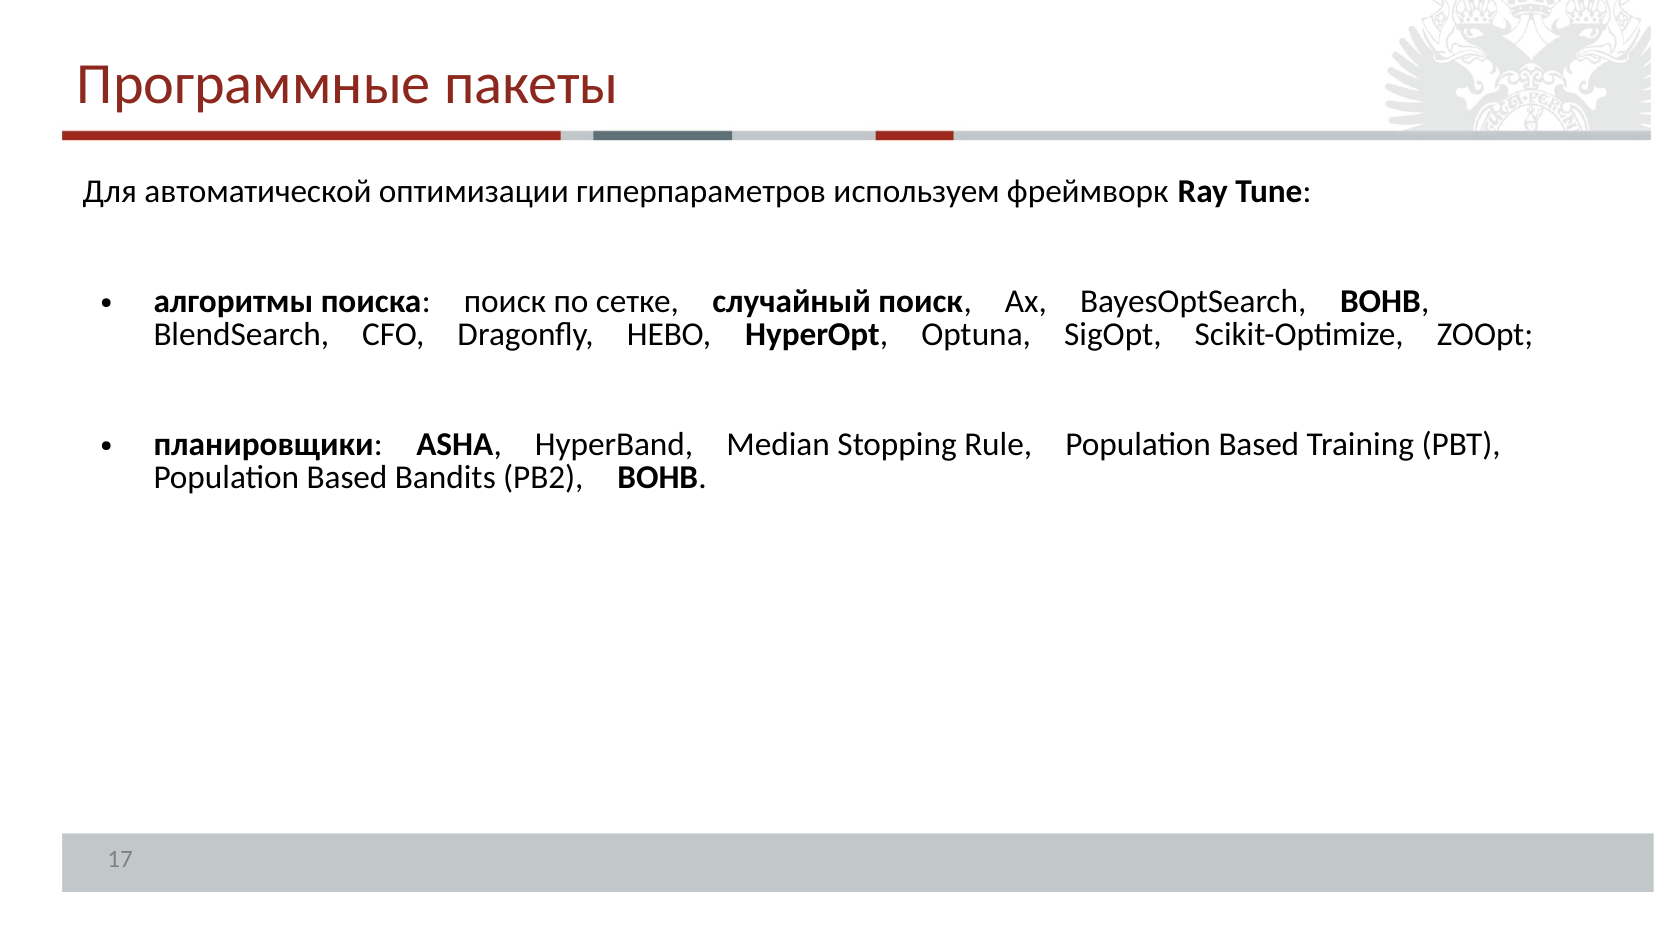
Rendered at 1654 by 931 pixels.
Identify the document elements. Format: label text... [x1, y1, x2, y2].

picture [0, 0, 1654, 931]
title Программные пакеты [76, 48, 1565, 130]
list Для автоматической оптимизации гиперпараметров используем фреймворк Ray Tune: алгоритмы поиска: поиск по сетке, случайный поиск, Ax, BayesOptSearch, BOHB, BlendSearch, CFO, Dragonfly, HEBO, HyperOpt, Optuna, SigOpt, Scikit-Optimize, ZOOpt; планировщики: ASHA, HyperBand, Median Stopping Rule, Population Based Training (PBT), Population Based Bandits (PB2), BOHB. [82, 177, 1571, 798]
